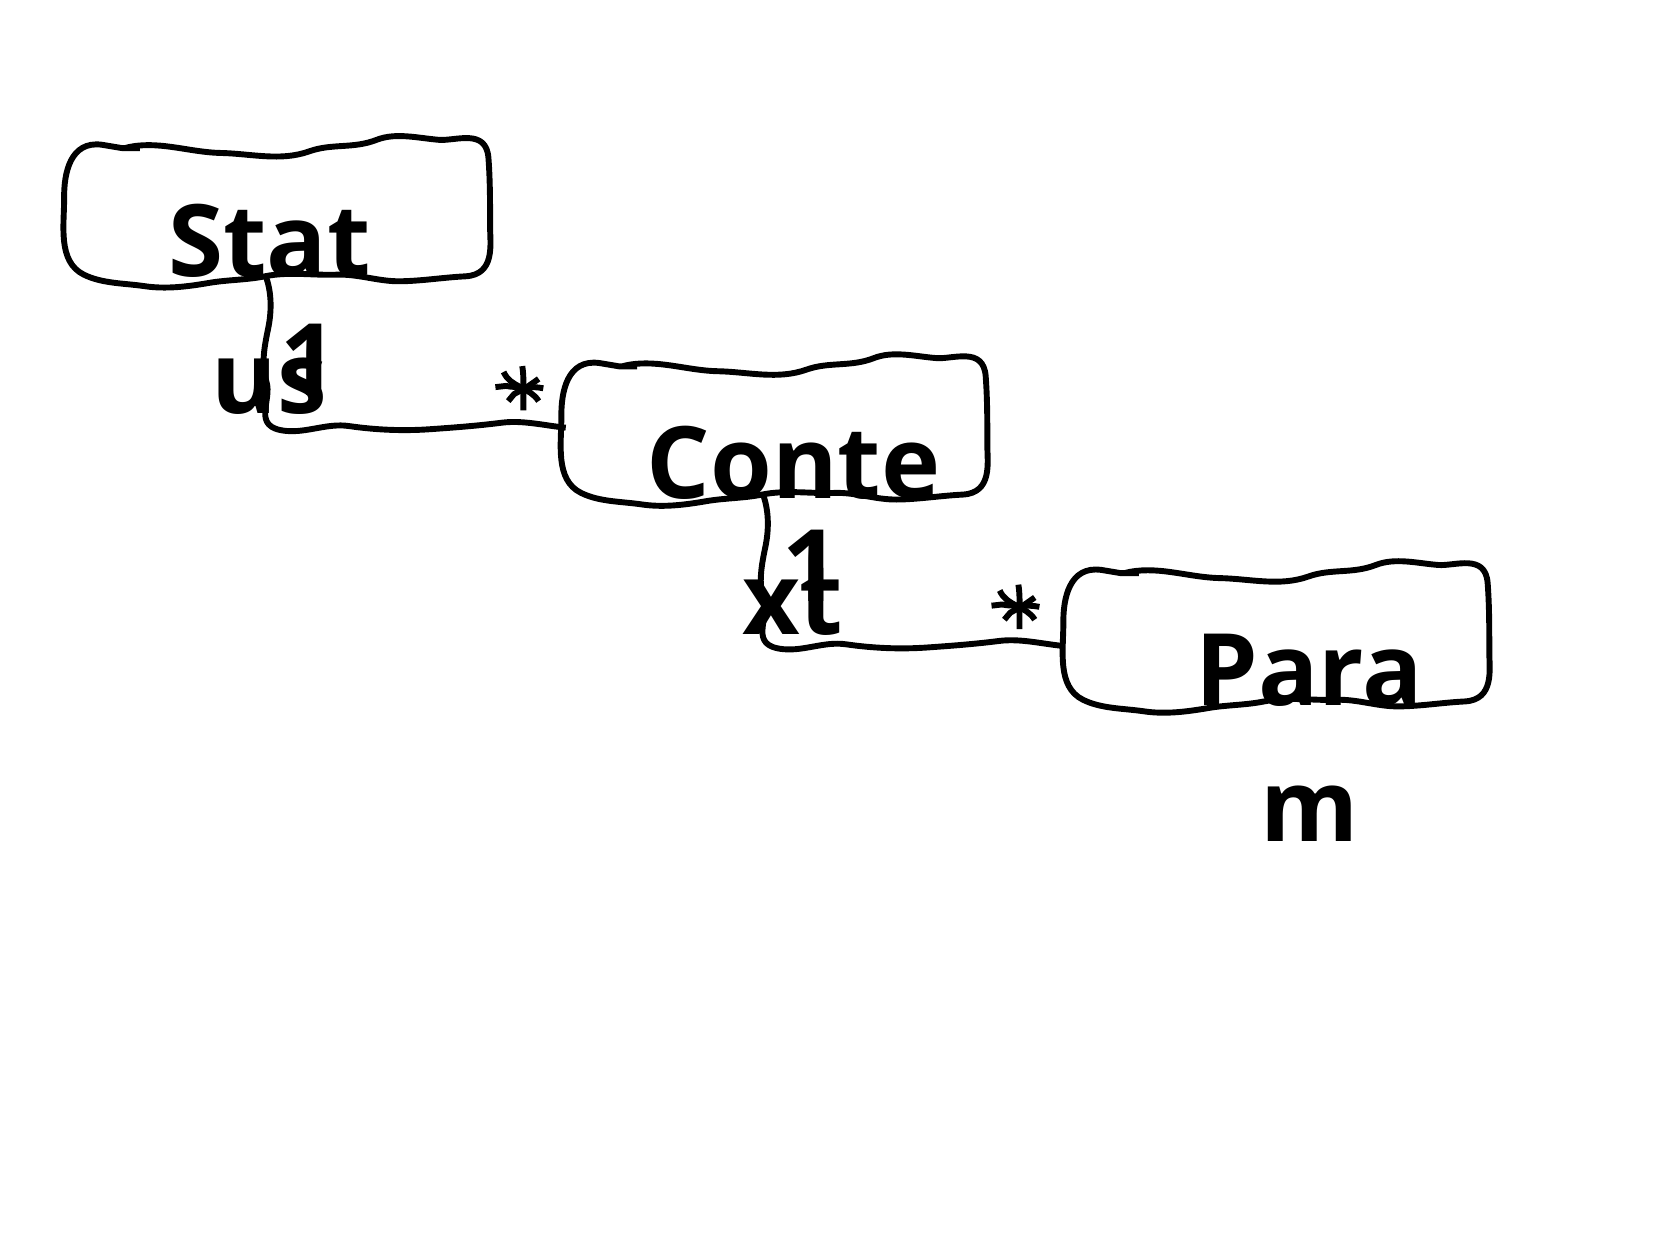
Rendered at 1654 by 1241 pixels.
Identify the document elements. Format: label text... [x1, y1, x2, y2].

text_box Status [153, 162, 420, 266]
text_box Param [1181, 590, 1506, 694]
text_box 1 [265, 280, 355, 384]
text_box Context [631, 383, 957, 488]
text_box 1 [767, 487, 857, 591]
